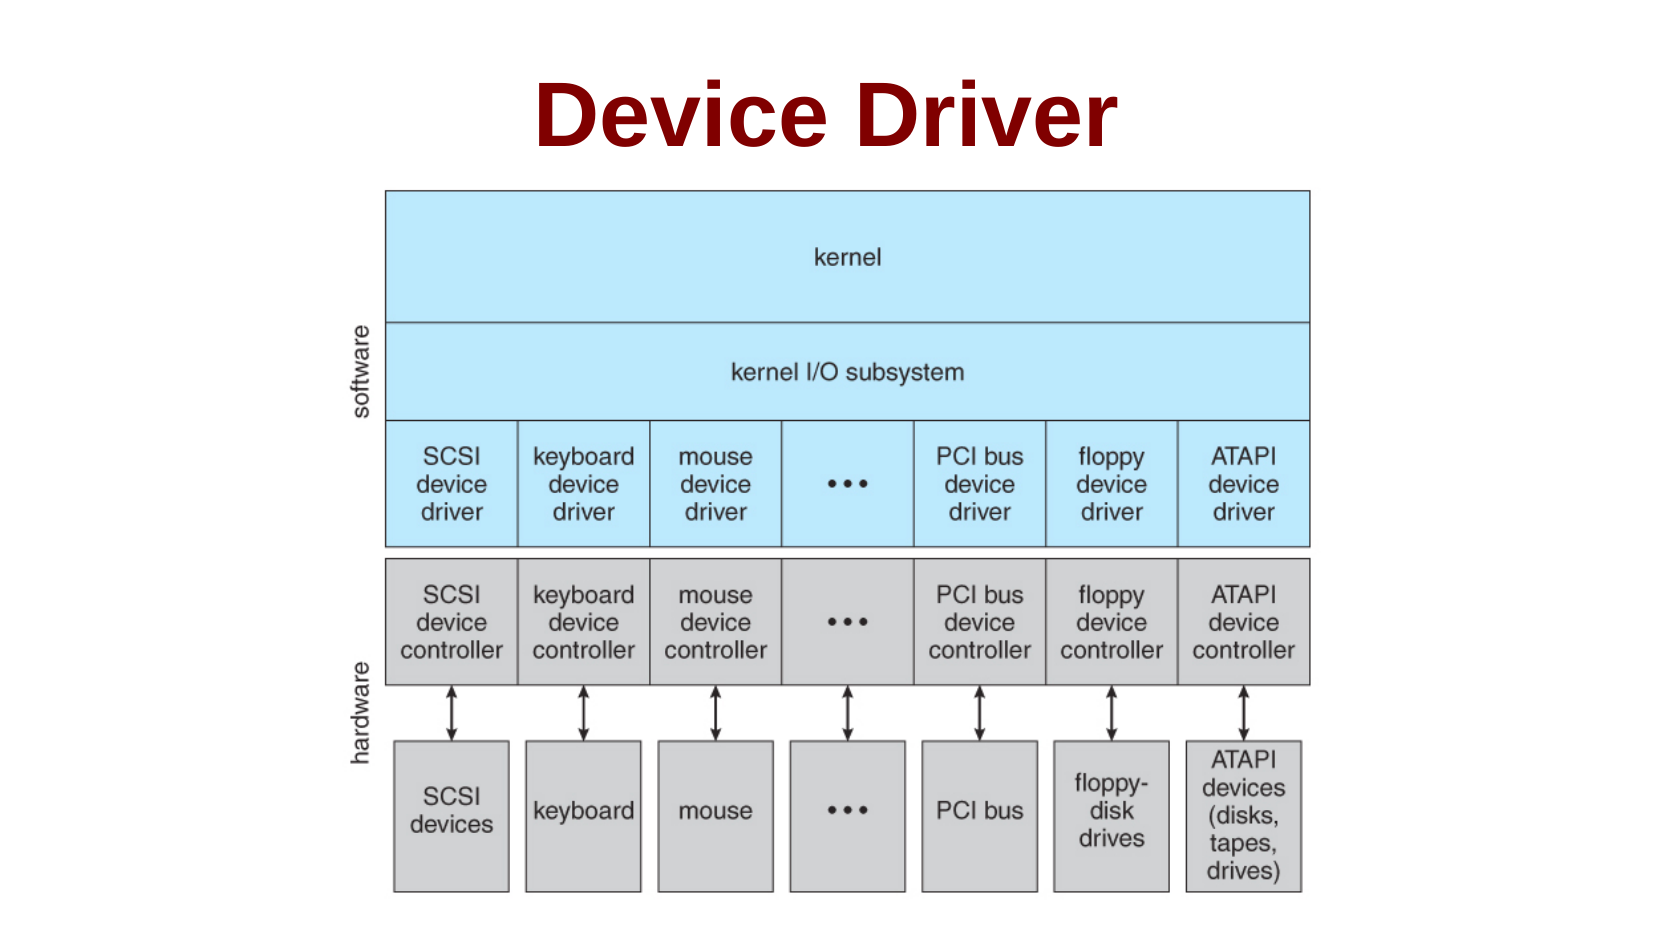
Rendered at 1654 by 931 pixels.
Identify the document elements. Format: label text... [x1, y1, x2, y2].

picture [332, 177, 1324, 906]
title Device Driver [82, 37, 1571, 193]
